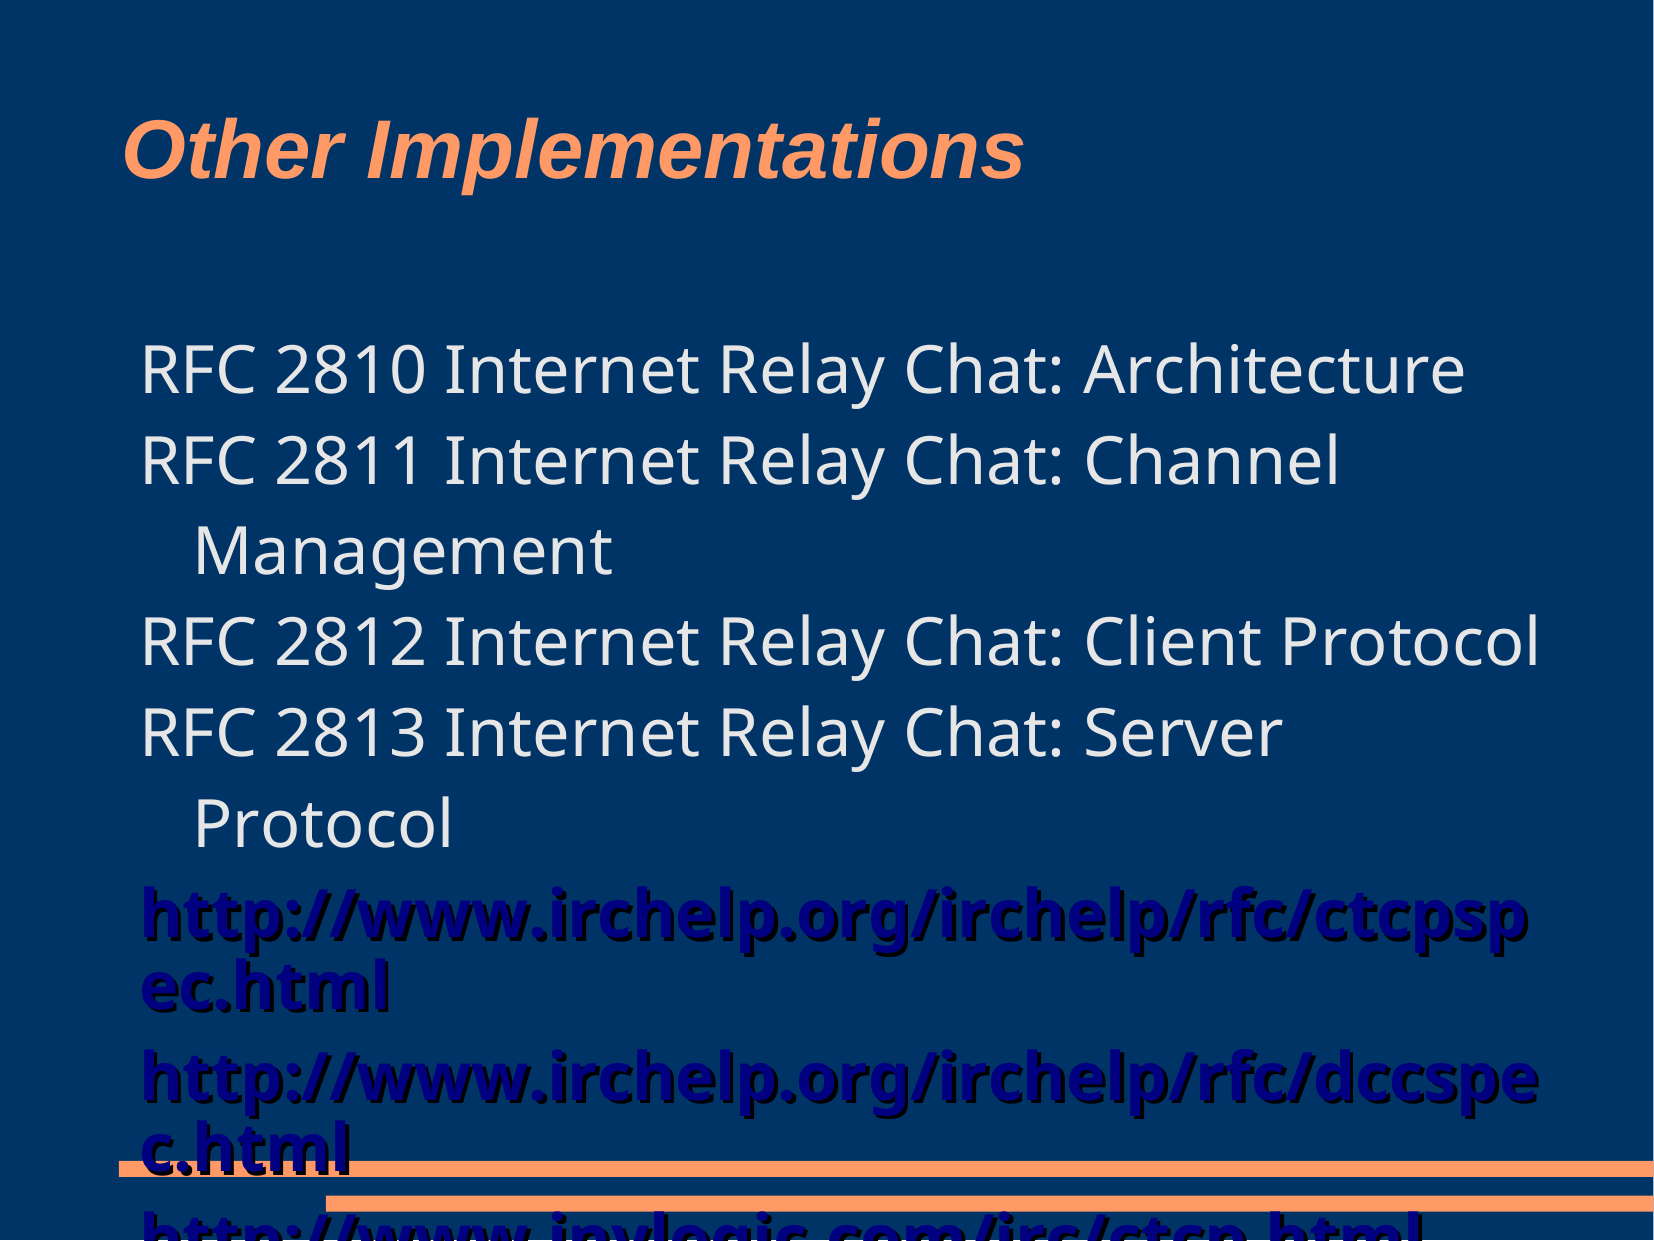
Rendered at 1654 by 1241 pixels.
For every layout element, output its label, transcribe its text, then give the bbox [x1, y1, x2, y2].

list RFC 2810 Internet Relay Chat: Architecture RFC 2811 Internet Relay Chat: Channel Management RFC 2812 Internet Relay Chat: Client Protocol RFC 2813 Internet Relay Chat: Server Protocol http://www.irchelp.org/irchelp/rfc/ctcpspec.html http://www.irchelp.org/irchelp/rfc/dccspec.html http://www.invlogic.com/irc/ctcp.html [121, 322, 1561, 1133]
title Other Implementations [121, 46, 1534, 254]
